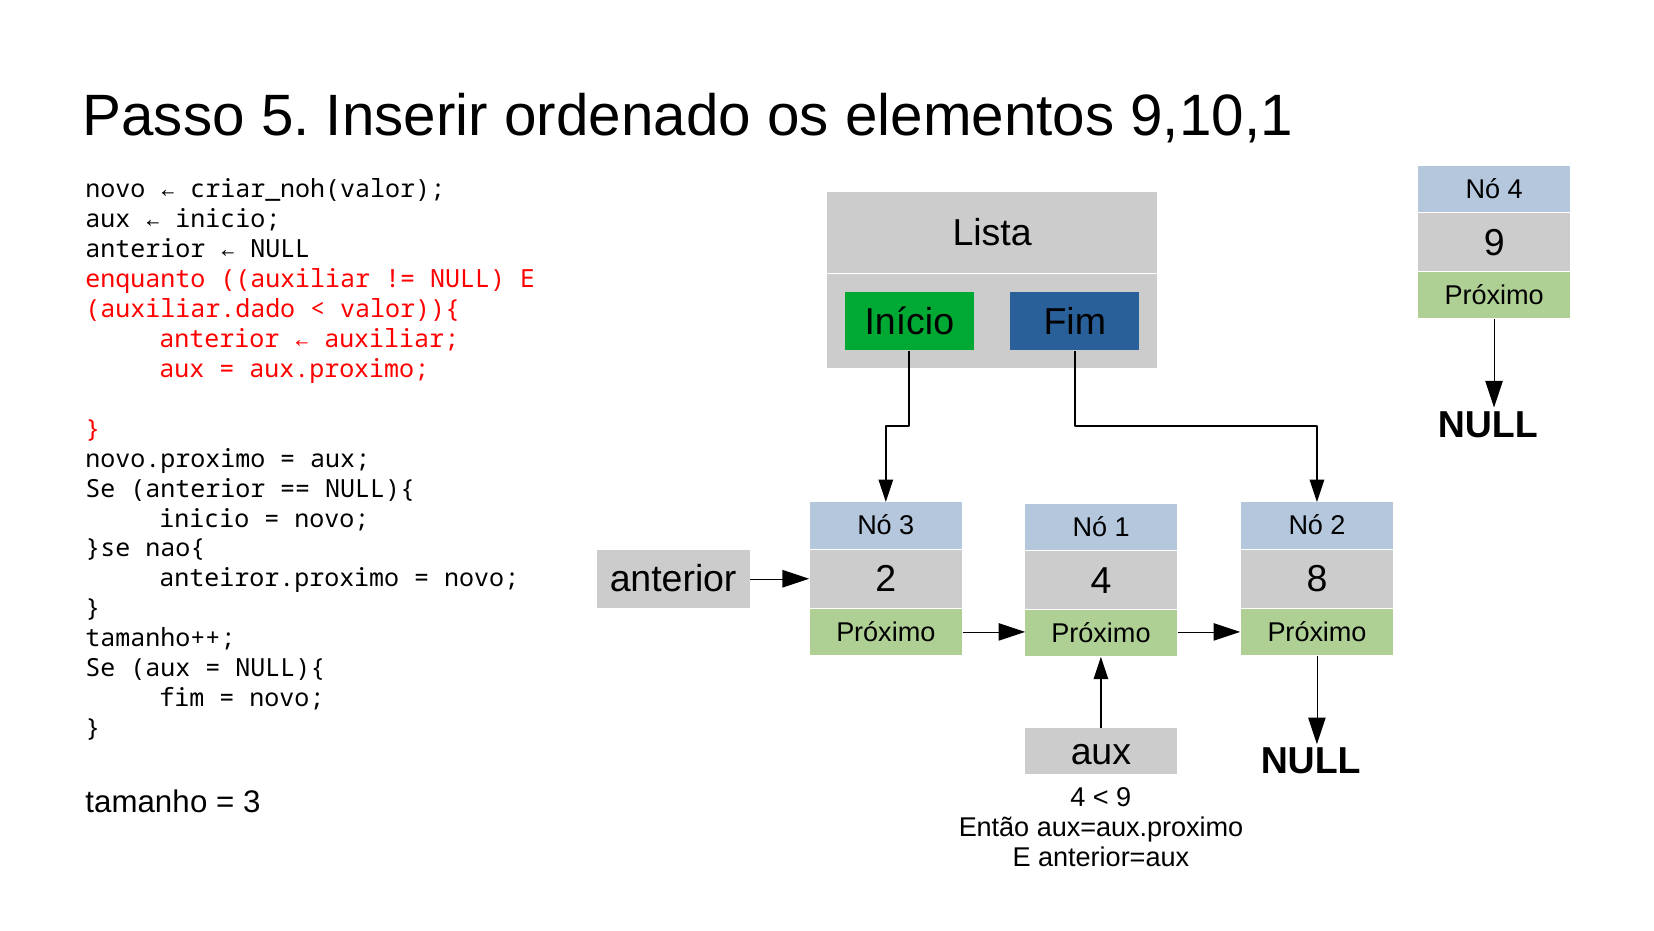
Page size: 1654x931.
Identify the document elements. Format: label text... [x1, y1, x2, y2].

title Passo 5. Inserir ordenado os elementos 9,10,1 [82, 37, 1571, 193]
text_box 8 [1240, 550, 1394, 608]
text_box Próximo [1024, 609, 1178, 657]
text_box Nó 1 [1024, 503, 1178, 551]
text_box NULL [1246, 732, 1376, 790]
text_box Nó 2 [1240, 501, 1394, 550]
text_box tamanho = 3 [70, 779, 276, 827]
text_box Fim [1009, 291, 1140, 351]
text_box Nó 3 [809, 501, 963, 550]
text_box aux [1024, 727, 1178, 775]
text_box anterior [615, 549, 751, 609]
text_box 9 [1417, 213, 1571, 271]
text_box novo ← criar_noh(valor); aux ← inicio; anterior ← NULL enquanto ((auxiliar != NULL) E (auxiliar.dado < valor)){ anterior ← auxiliar; aux = aux.proximo; } novo.proximo = aux; Se (anterior == NULL){ inicio = novo; }se nao{ anteiror.proximo = novo; } tamanho++; Se (aux = NULL){ fim = novo; } [70, 165, 615, 779]
text_box Próximo [1240, 608, 1394, 656]
text_box 4 < 9 Então aux=aux.proximo E anterior=aux [943, 774, 1258, 880]
text_box Próximo [809, 608, 963, 656]
text_box 4 [1024, 551, 1178, 609]
text_box Próximo [1417, 271, 1571, 319]
text_box [826, 273, 1158, 369]
text_box NULL [1423, 395, 1553, 453]
text_box 2 [809, 550, 963, 608]
text_box Início [844, 291, 975, 351]
text_box Lista [826, 191, 1158, 273]
text_box Nó 4 [1417, 165, 1571, 213]
